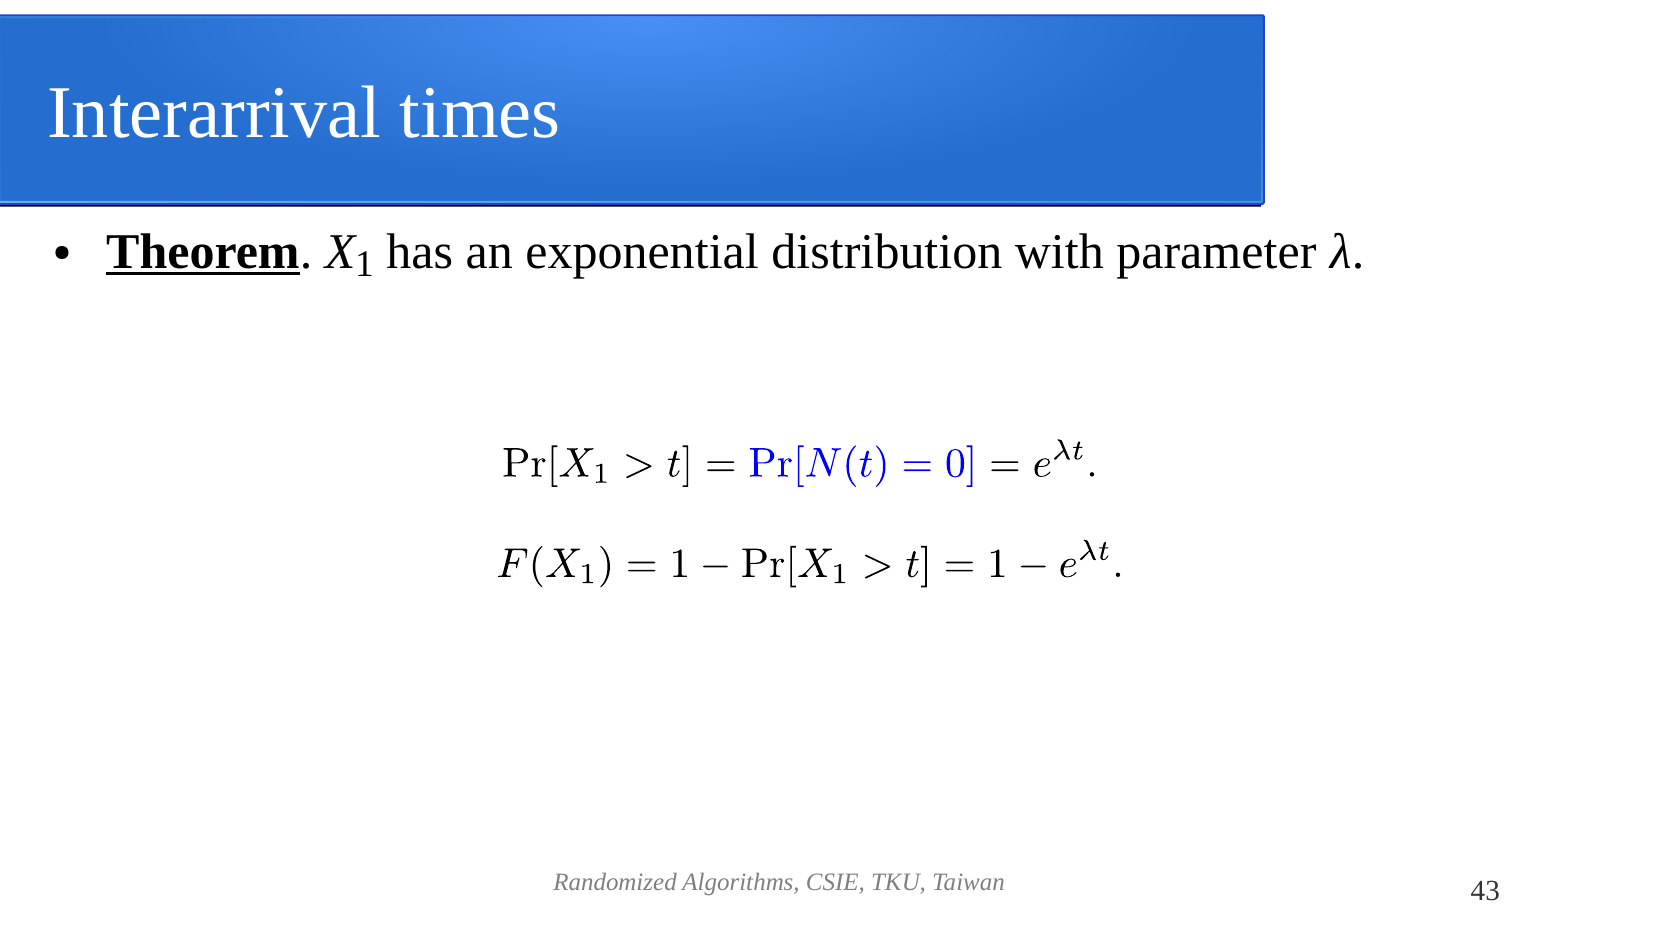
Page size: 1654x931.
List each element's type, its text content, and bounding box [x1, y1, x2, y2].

title Interarrival times [47, 35, 1199, 189]
list Theorem. X1 has an exponential distribution with parameter λ. [35, 224, 1524, 764]
picture [496, 539, 1121, 588]
picture [502, 439, 1095, 487]
